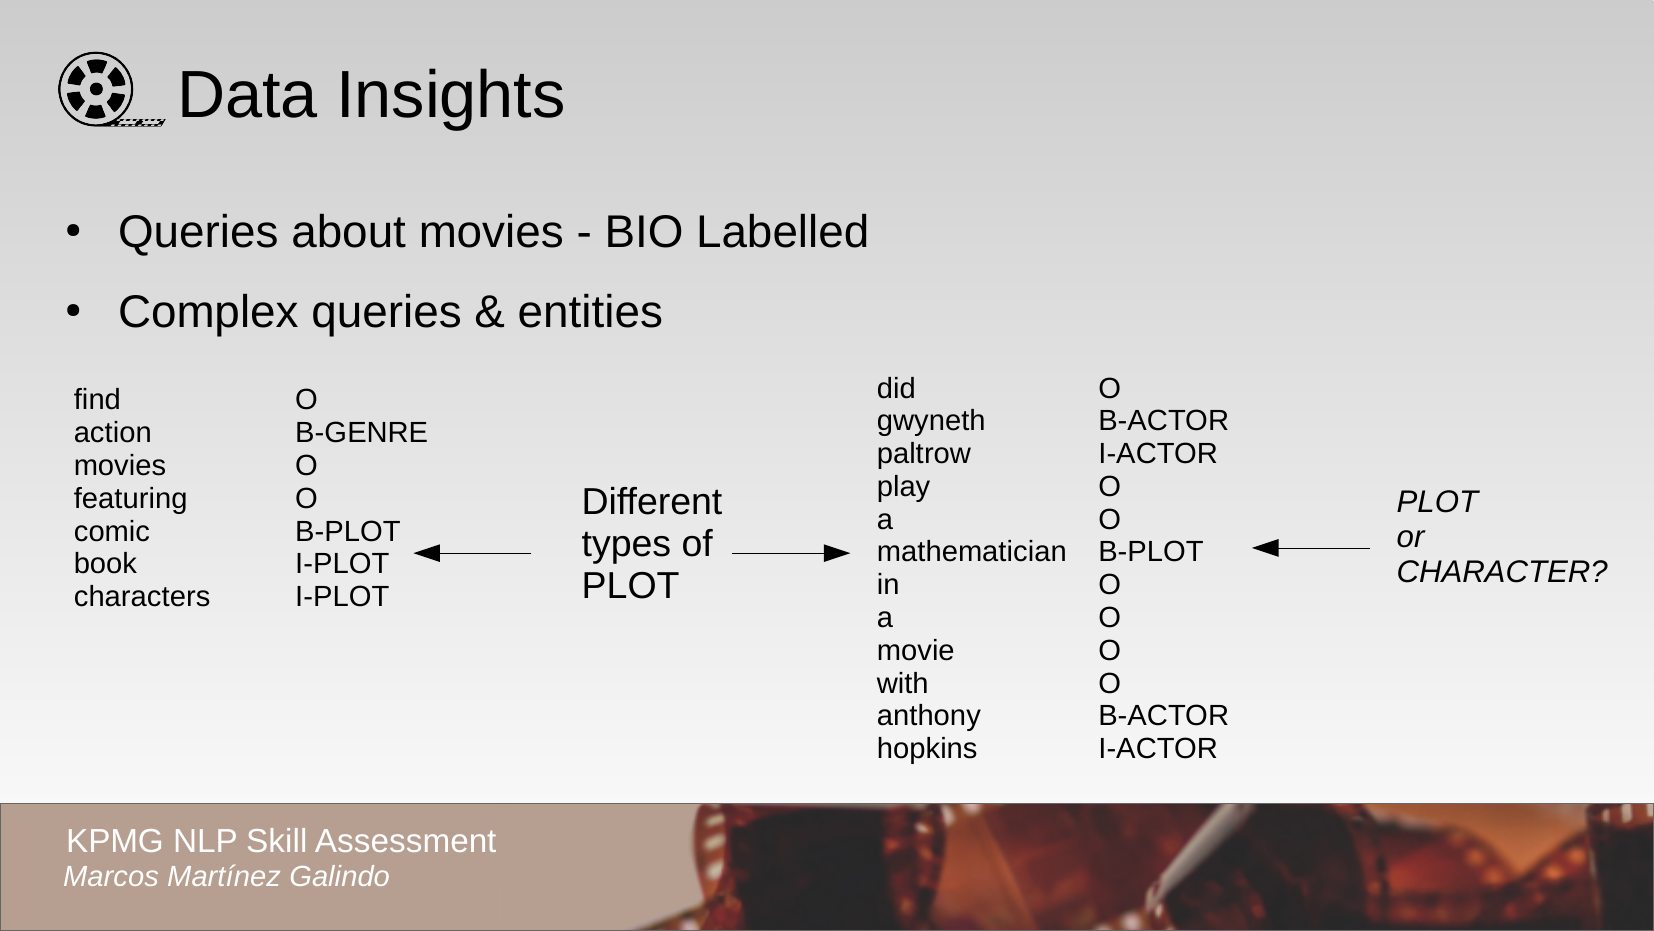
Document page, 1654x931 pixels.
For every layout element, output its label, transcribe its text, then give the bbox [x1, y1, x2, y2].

text_box PLOT or CHARACTER? [1381, 476, 1630, 765]
picture [58, 35, 166, 143]
text_box find O action B-GENRE movies O featuring O comic B-PLOT book I-PLOT characters I-PLOT [58, 375, 461, 661]
text_box Different types of PLOT [566, 473, 756, 626]
text_box did O gwyneth B-ACTOR paltrow I-ACTOR play O a O mathematician B-PLOT in O a O movie O with O anthony B-ACTOR hopkins I-ACTOR [862, 364, 1323, 803]
title Data Insights [177, 23, 1654, 166]
text_box [0, 803, 1654, 931]
list Queries about movies - BIO Labelled Complex queries & entities [47, 205, 1477, 367]
text_box KPMG NLP Skill Assessment Marcos Martínez Galindo [23, 815, 674, 900]
